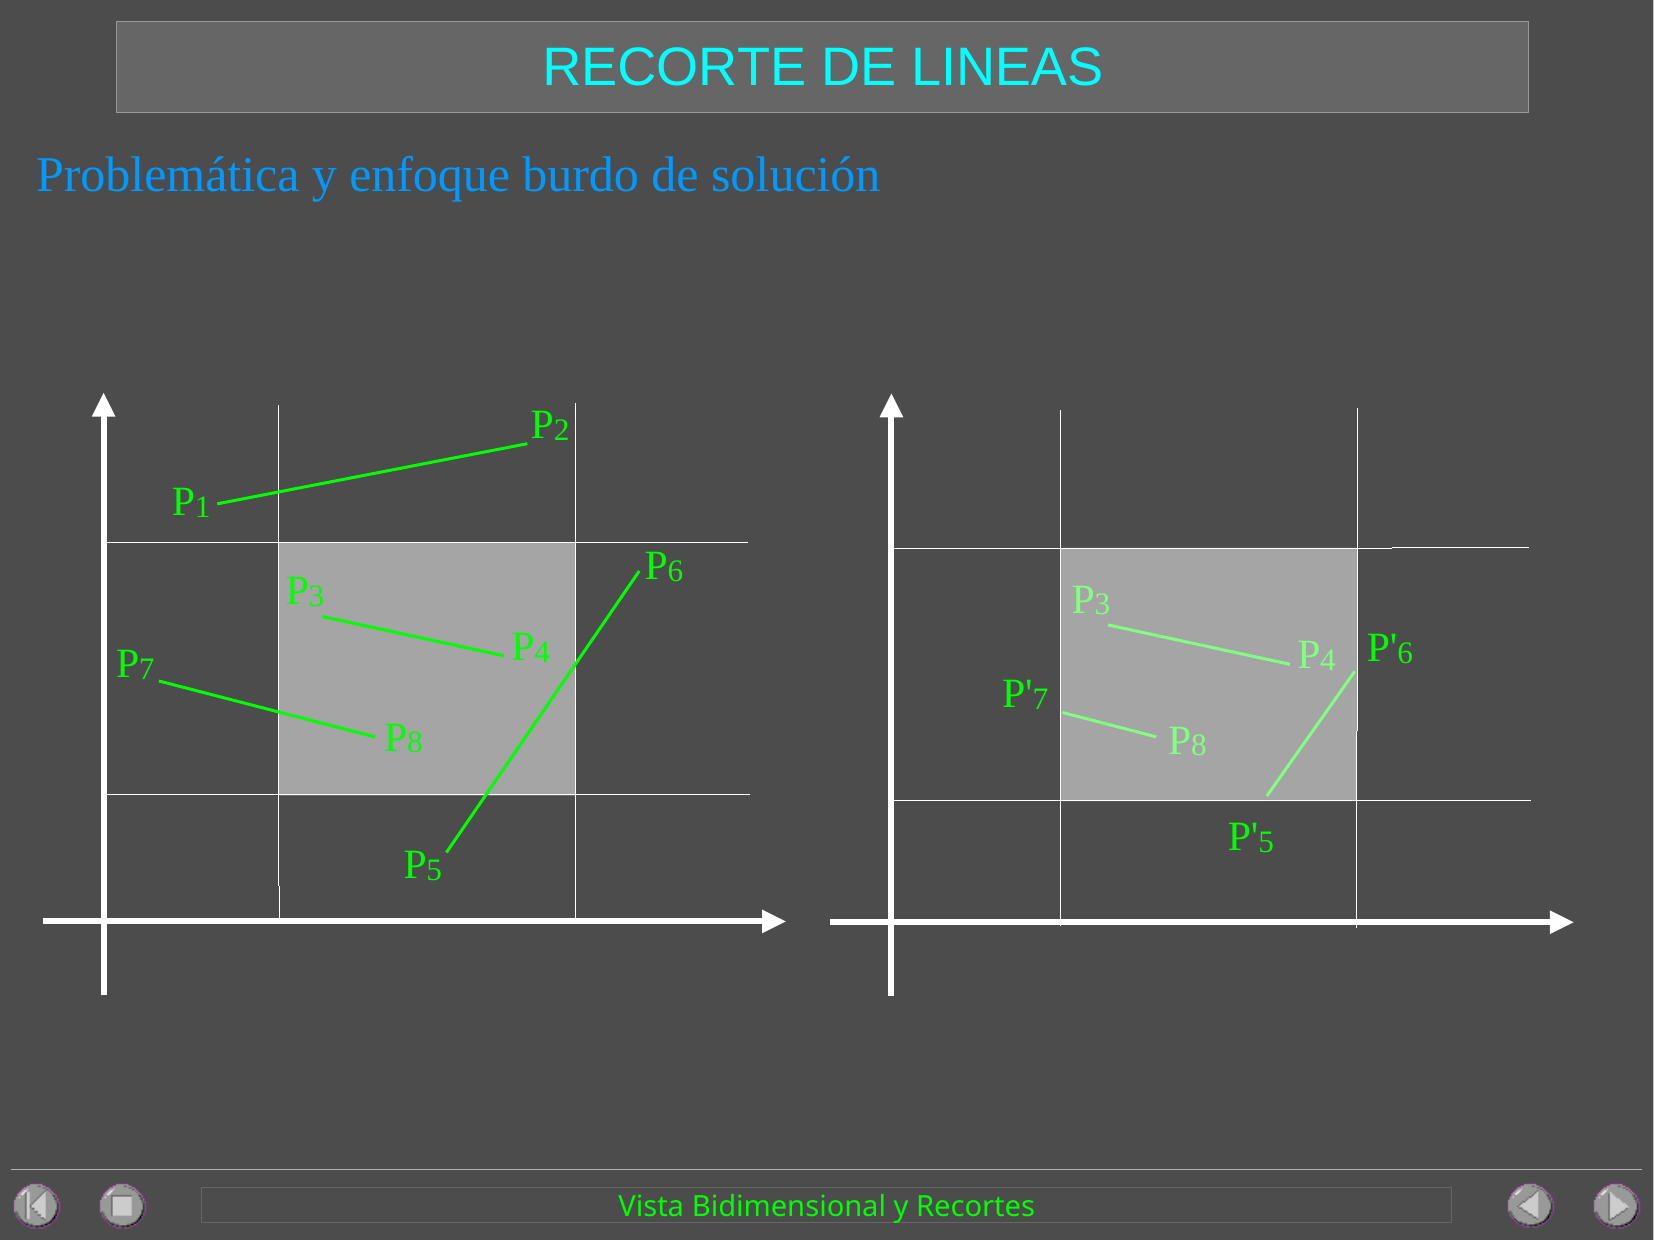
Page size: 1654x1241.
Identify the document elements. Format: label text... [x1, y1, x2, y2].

text_box P5 [403, 841, 445, 900]
text_box P8 [384, 714, 426, 772]
text_box Problemática y enfoque burdo de solución [36, 146, 1531, 208]
text_box [488, 668, 576, 796]
text_box P3 [285, 567, 327, 626]
picture [1591, 1181, 1642, 1232]
text_box P'6 [1366, 624, 1433, 695]
picture [11, 1181, 62, 1232]
text_box [1060, 547, 1357, 802]
text_box P1 [171, 478, 213, 537]
text_box P7 [115, 640, 157, 699]
picture [1505, 1181, 1556, 1231]
text_box P2 [530, 401, 572, 460]
text_box P4 [511, 623, 553, 682]
text_box P'7 [1002, 670, 1056, 729]
text_box P6 [644, 542, 686, 601]
text_box P'5 [1227, 813, 1288, 872]
text_box [278, 542, 576, 796]
picture [97, 1181, 148, 1232]
title RECORTE DE LINEAS [116, 21, 1529, 113]
